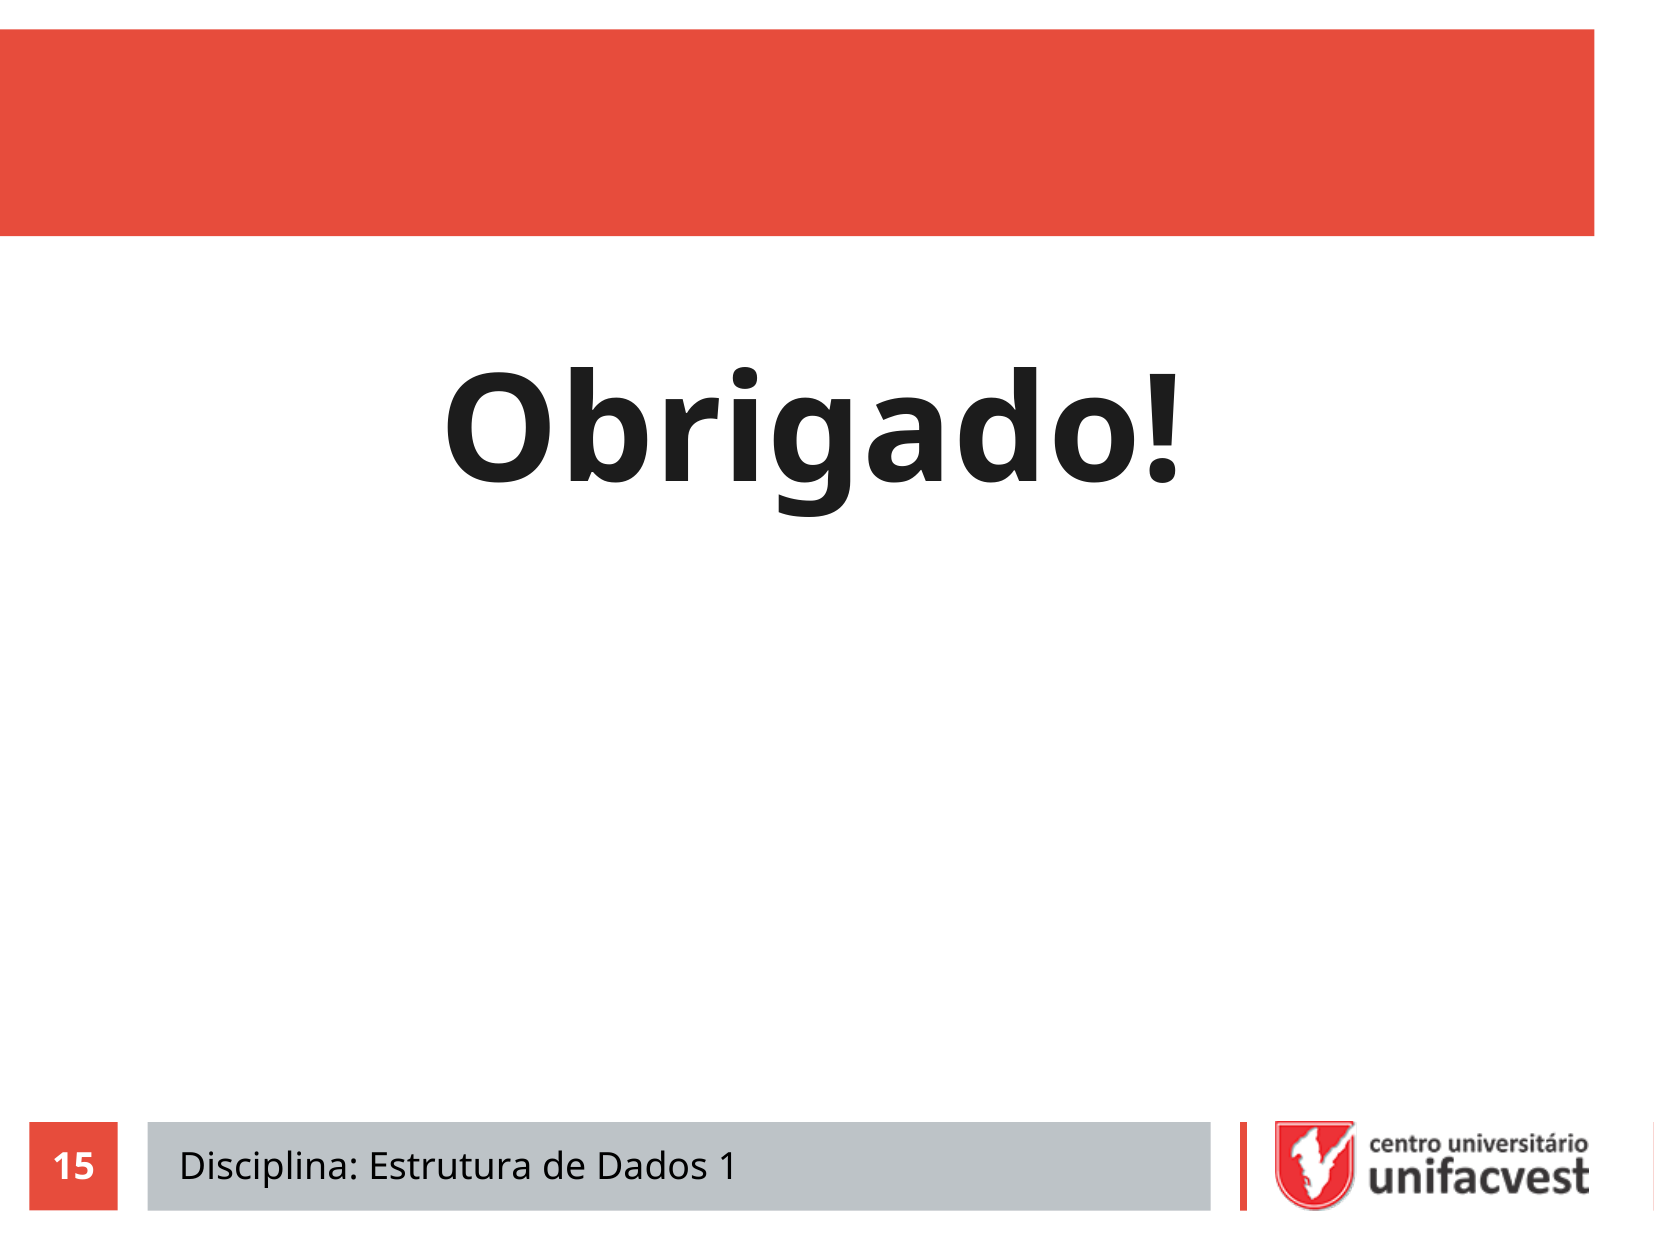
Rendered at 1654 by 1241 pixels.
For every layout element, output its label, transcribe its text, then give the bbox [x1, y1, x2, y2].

text_box Disciplina: Estrutura de Dados 1 [164, 1132, 1214, 1196]
list Obrigado! [59, 324, 1566, 1093]
text_box [1248, 1120, 1654, 1212]
picture [1275, 1121, 1589, 1211]
